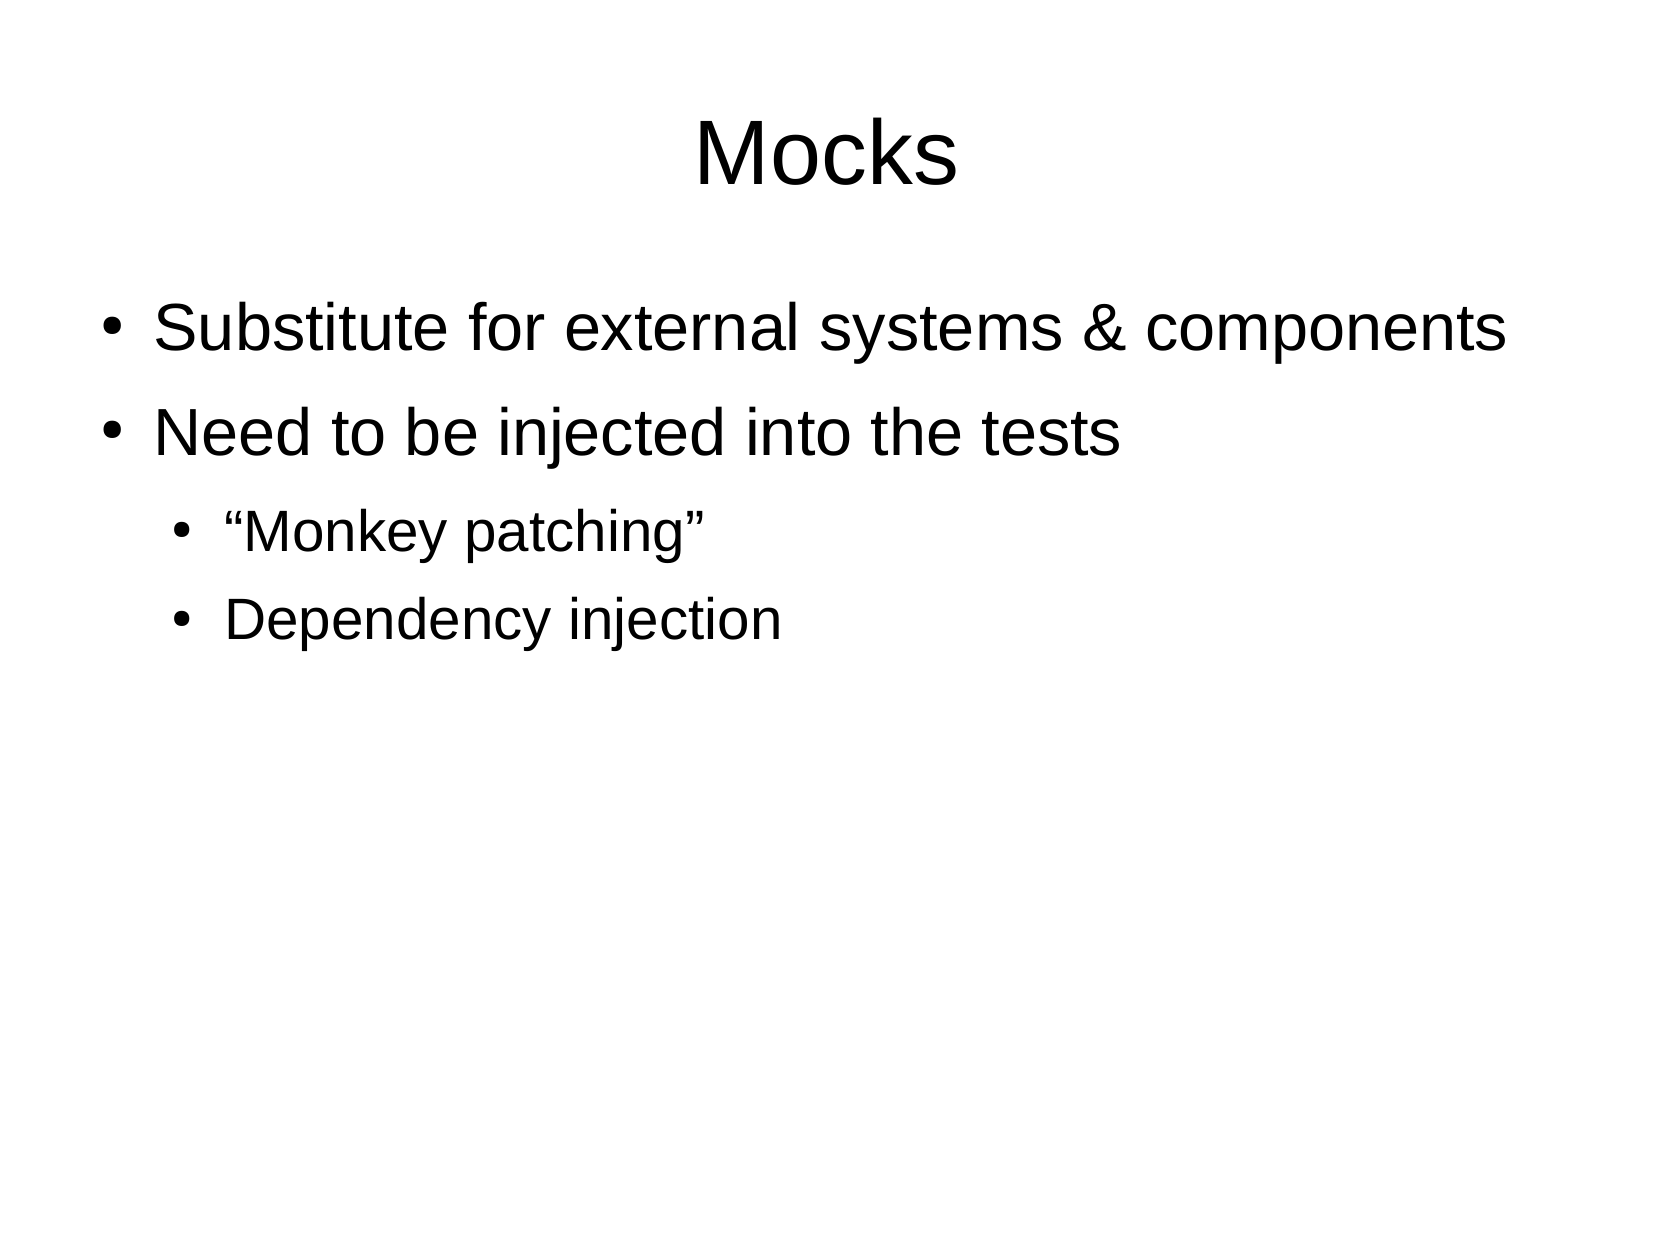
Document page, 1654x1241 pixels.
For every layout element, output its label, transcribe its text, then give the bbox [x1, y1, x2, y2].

list Substitute for external systems & components Need to be injected into the tests “Monkey patching” Dependency injection [82, 290, 1571, 1109]
title Mocks [82, 49, 1571, 257]
